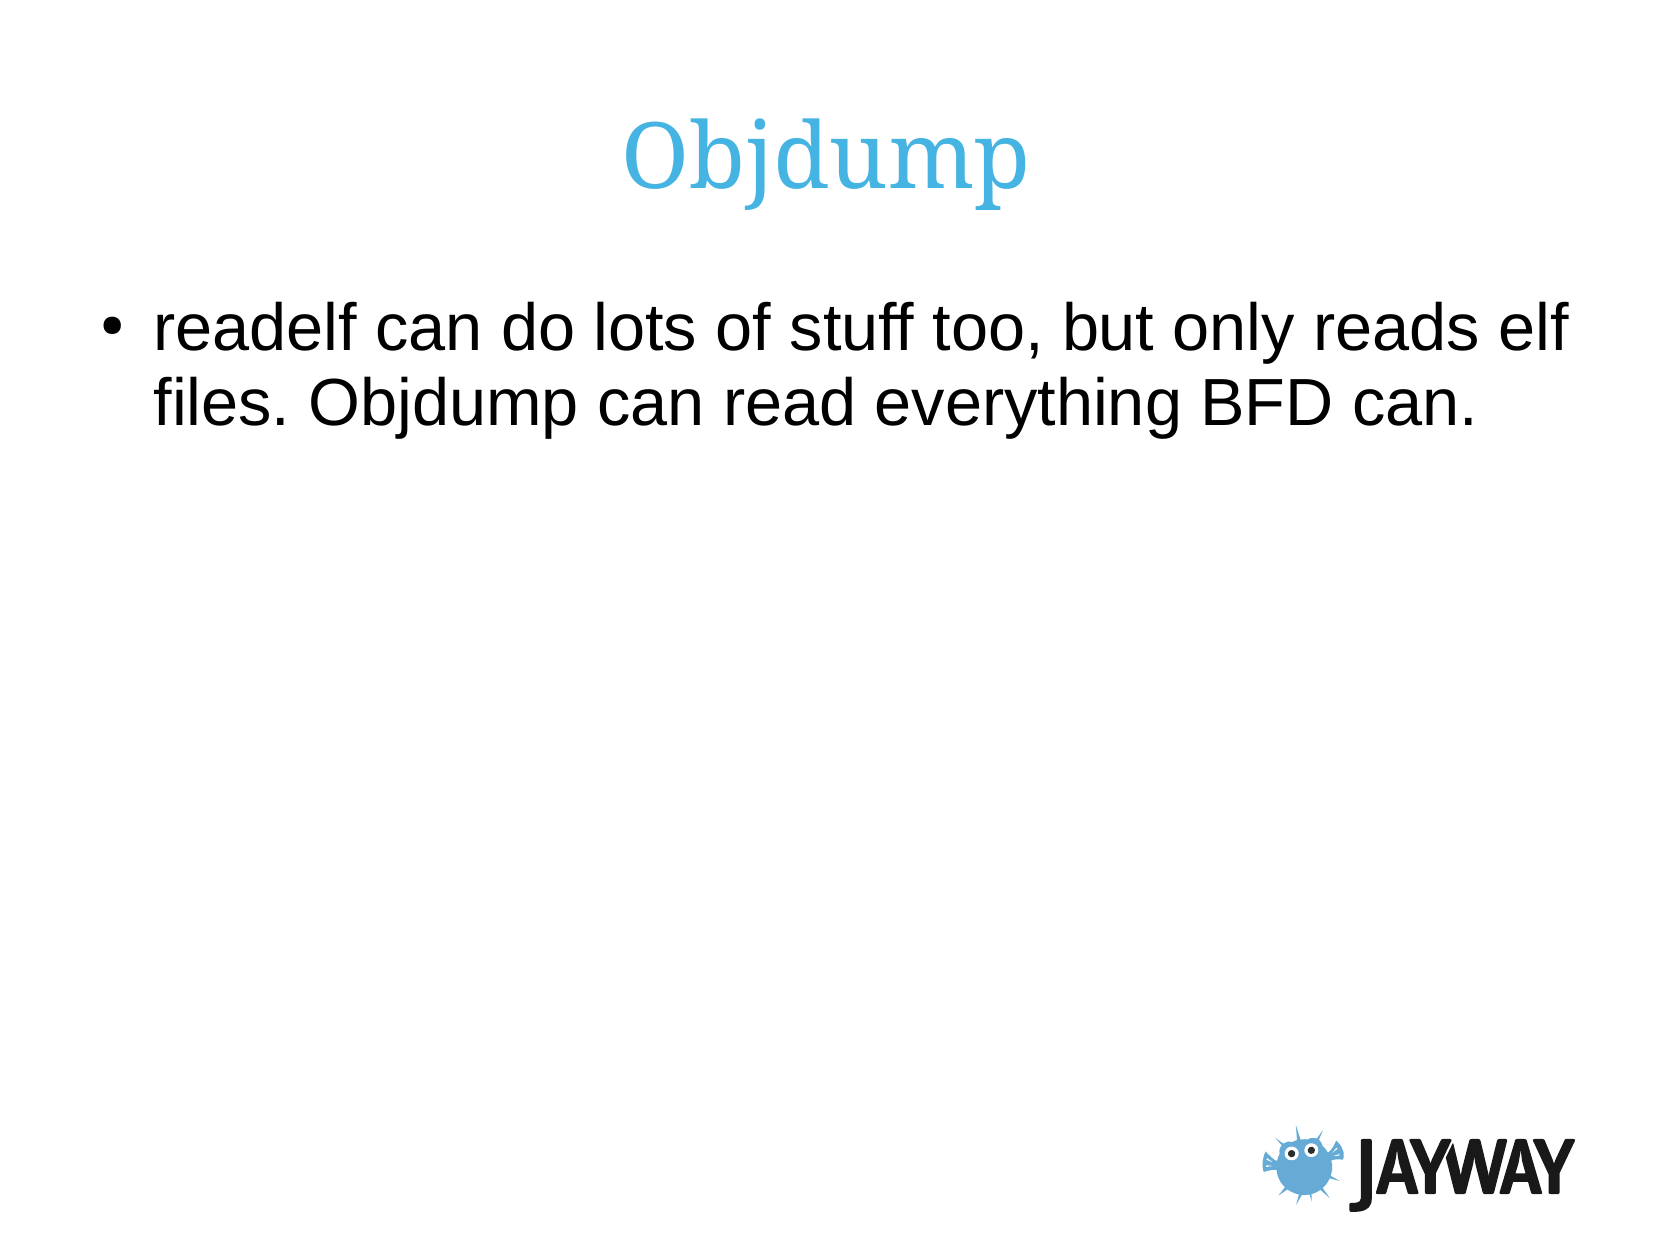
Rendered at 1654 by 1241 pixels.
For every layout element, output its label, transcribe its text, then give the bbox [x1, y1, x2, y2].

list readelf can do lots of stuff too, but only reads elf files. Objdump can read everything BFD can. [82, 290, 1571, 1109]
title Objdump [82, 49, 1571, 257]
